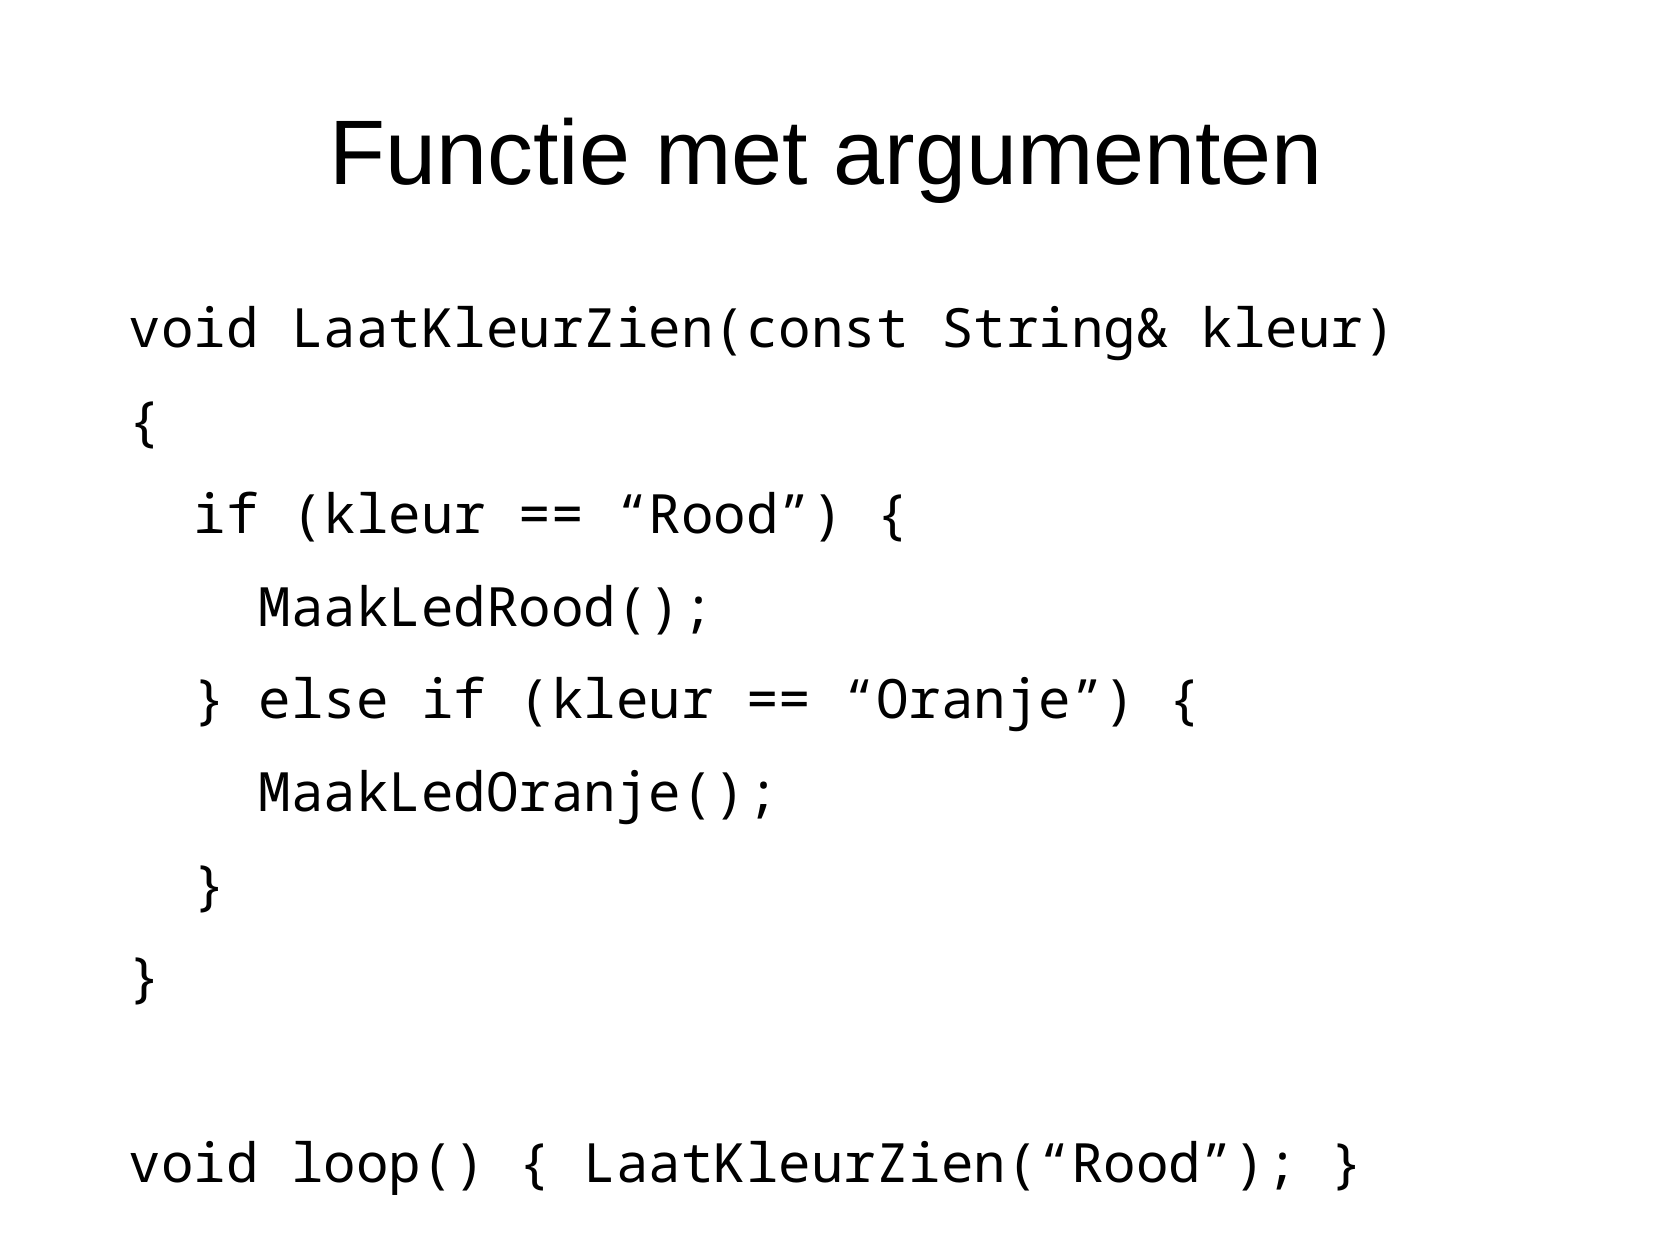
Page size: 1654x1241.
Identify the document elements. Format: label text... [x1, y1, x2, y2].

list void LaatKleurZien(const String& kleur) { if (kleur == “Rood”) { MaakLedRood(); } else if (kleur == “Oranje”) { MaakLedOranje(); } } void loop() { LaatKleurZien(“Rood”); } [82, 290, 1606, 1201]
title Functie met argumenten [82, 49, 1571, 257]
